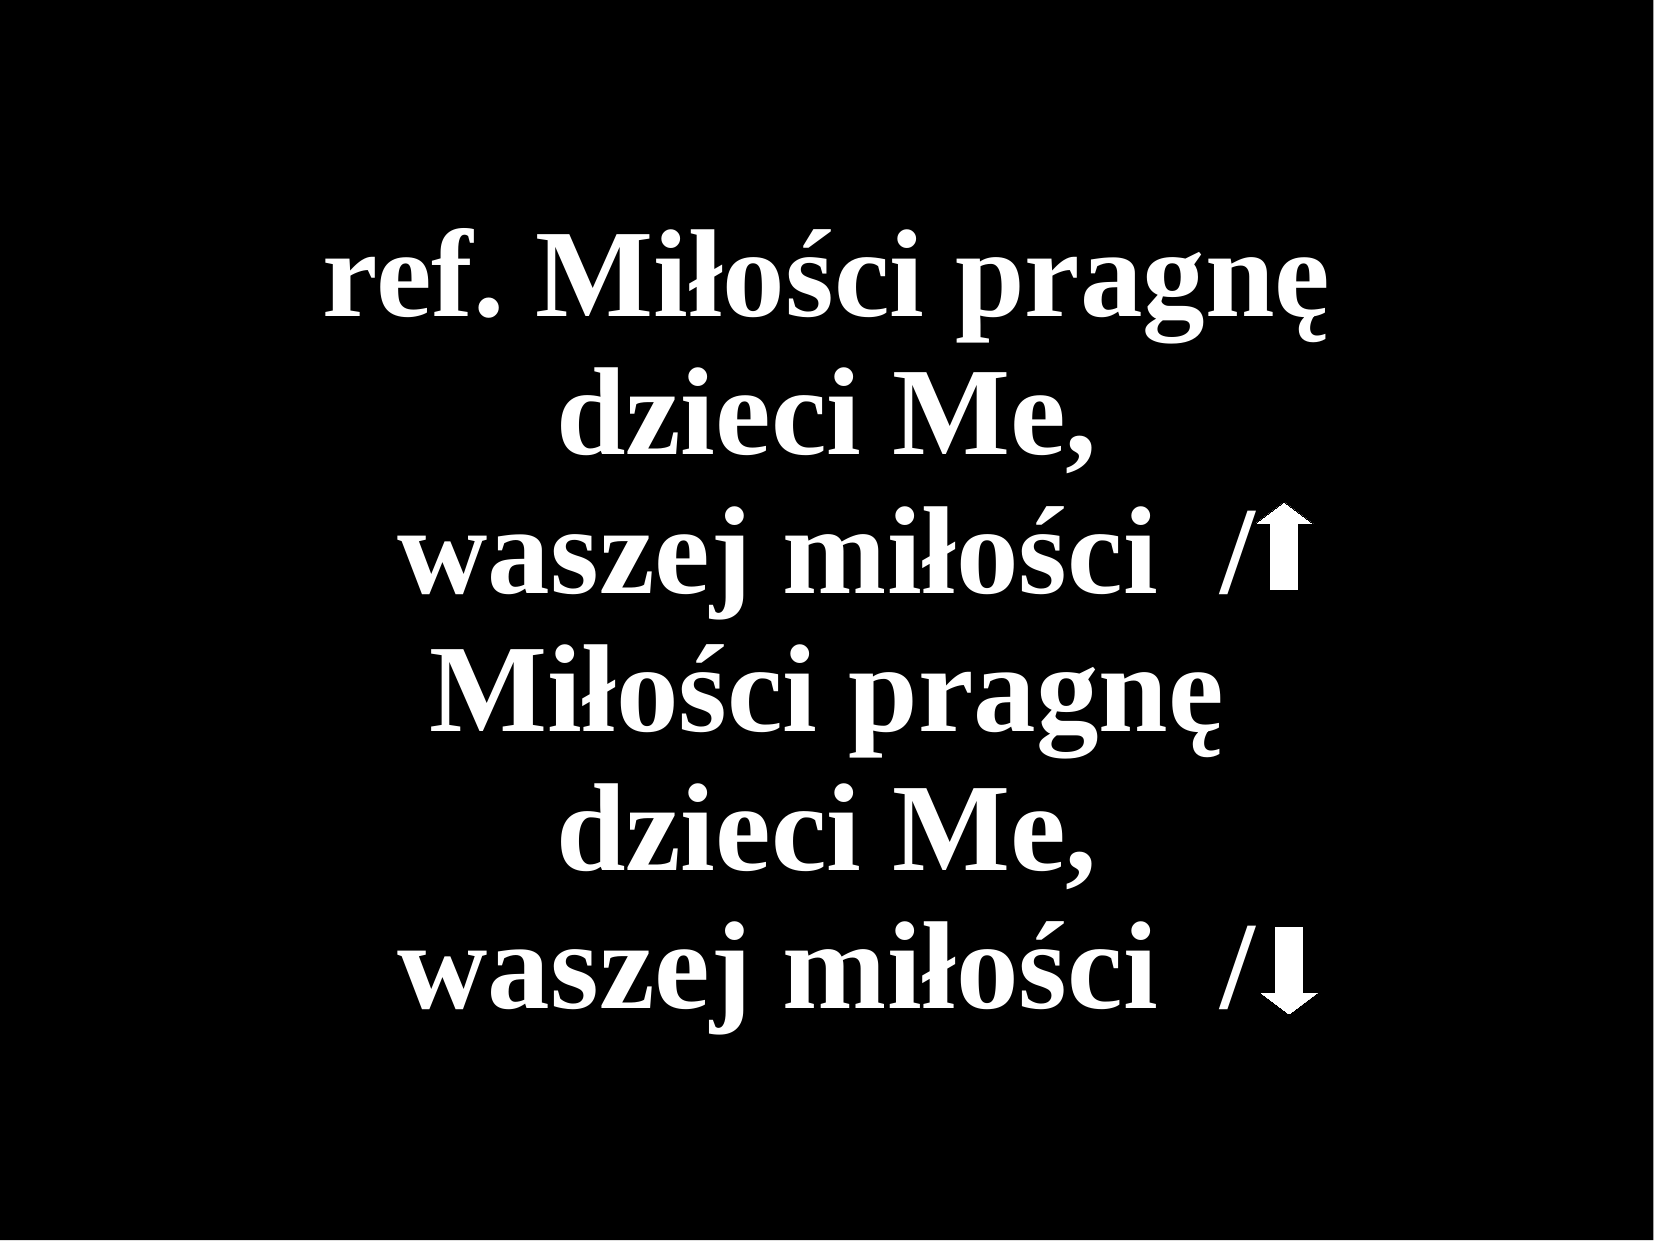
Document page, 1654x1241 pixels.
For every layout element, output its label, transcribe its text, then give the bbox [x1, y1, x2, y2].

text_box [1254, 501, 1314, 591]
title ref. Miłości pragnę dzieci Me, waszej miłości / Miłości pragnę dzieci Me, waszej miłości / [0, 0, 1654, 1241]
text_box [1259, 926, 1319, 1015]
